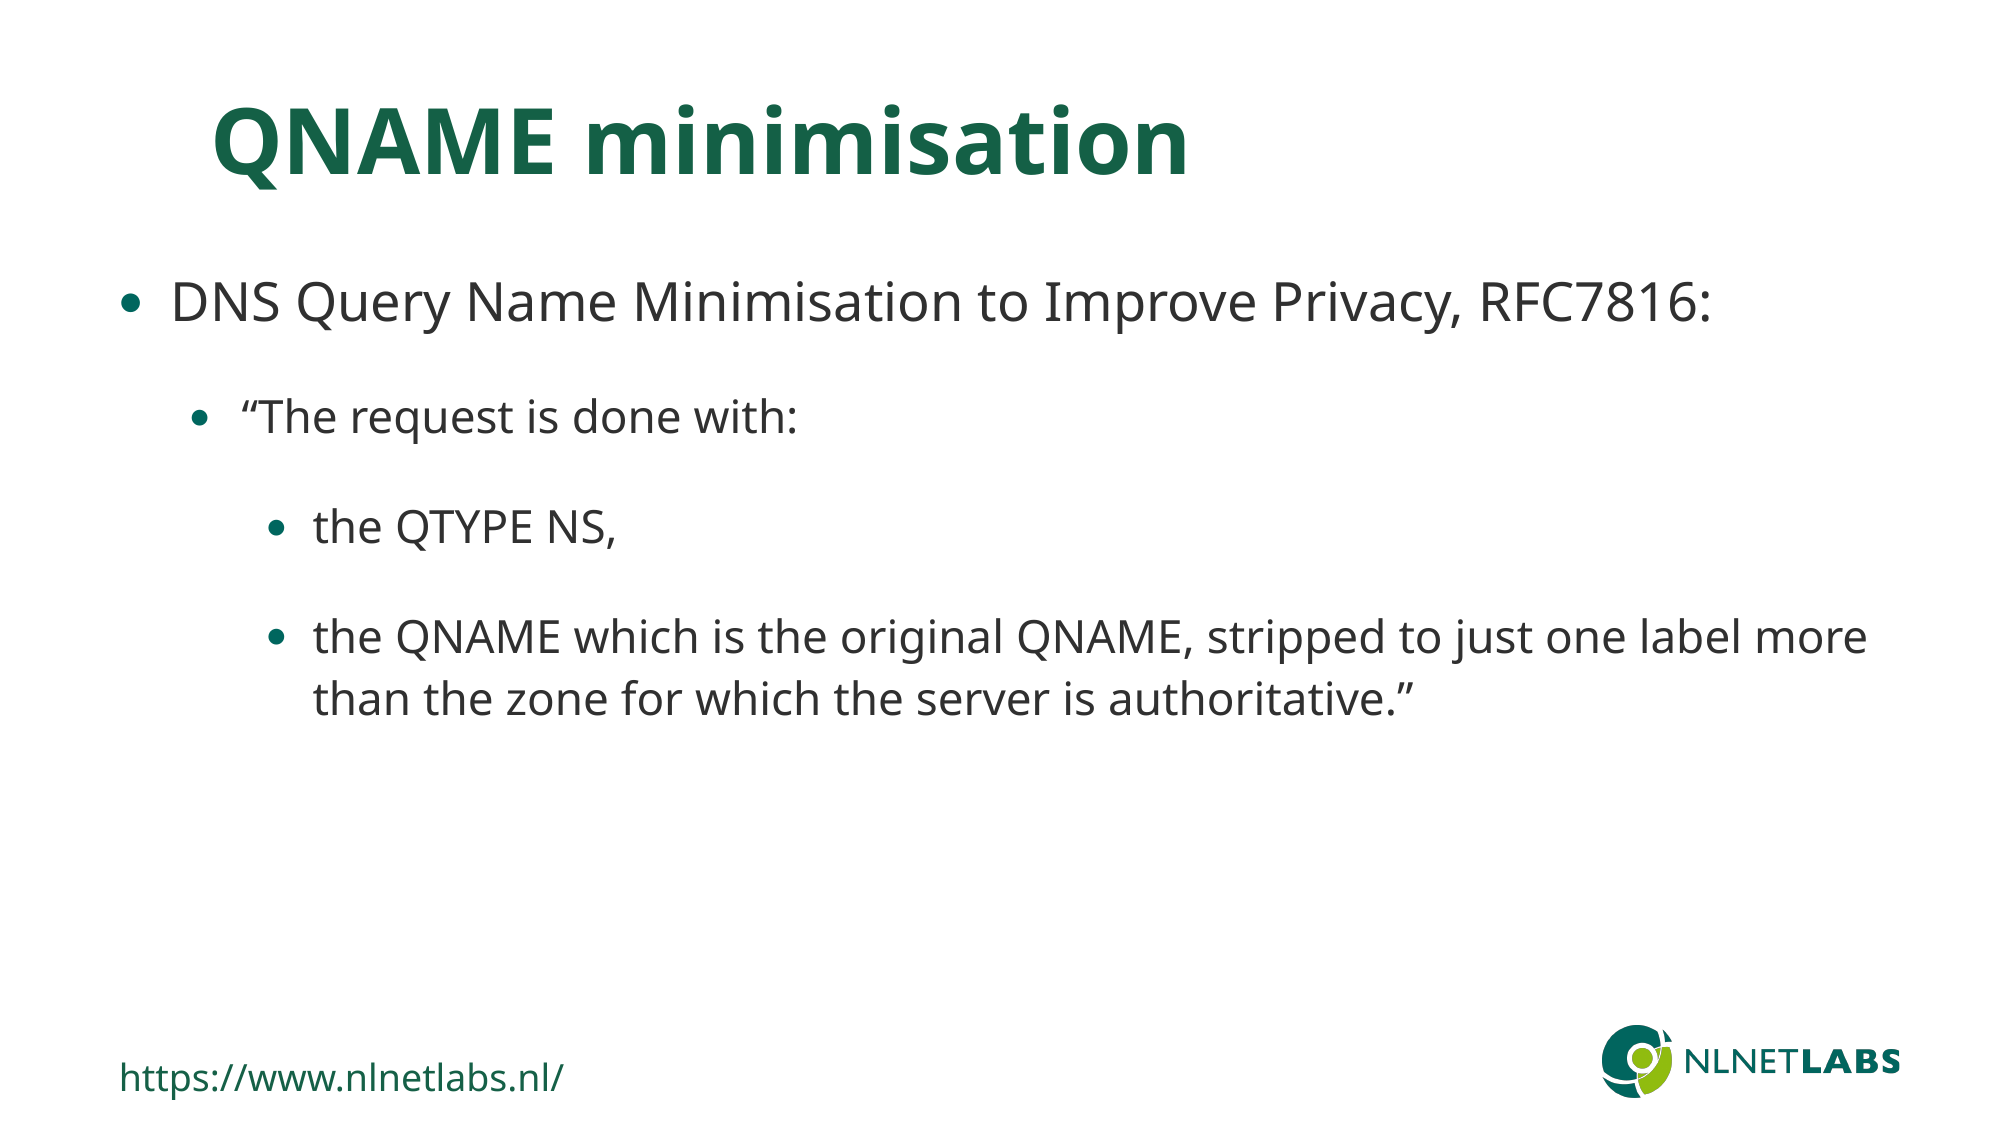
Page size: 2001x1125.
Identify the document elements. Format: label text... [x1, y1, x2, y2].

title QNAME minimisation [210, 44, 1900, 233]
picture [1602, 1025, 1900, 1098]
list DNS Query Name Minimisation to Improve Privacy, RFC7816: “The request is done with: the QTYPE NS, the QNAME which is the original QNAME, stripped to just one label more than the zone for which the server is authoritative.” [99, 263, 1900, 916]
